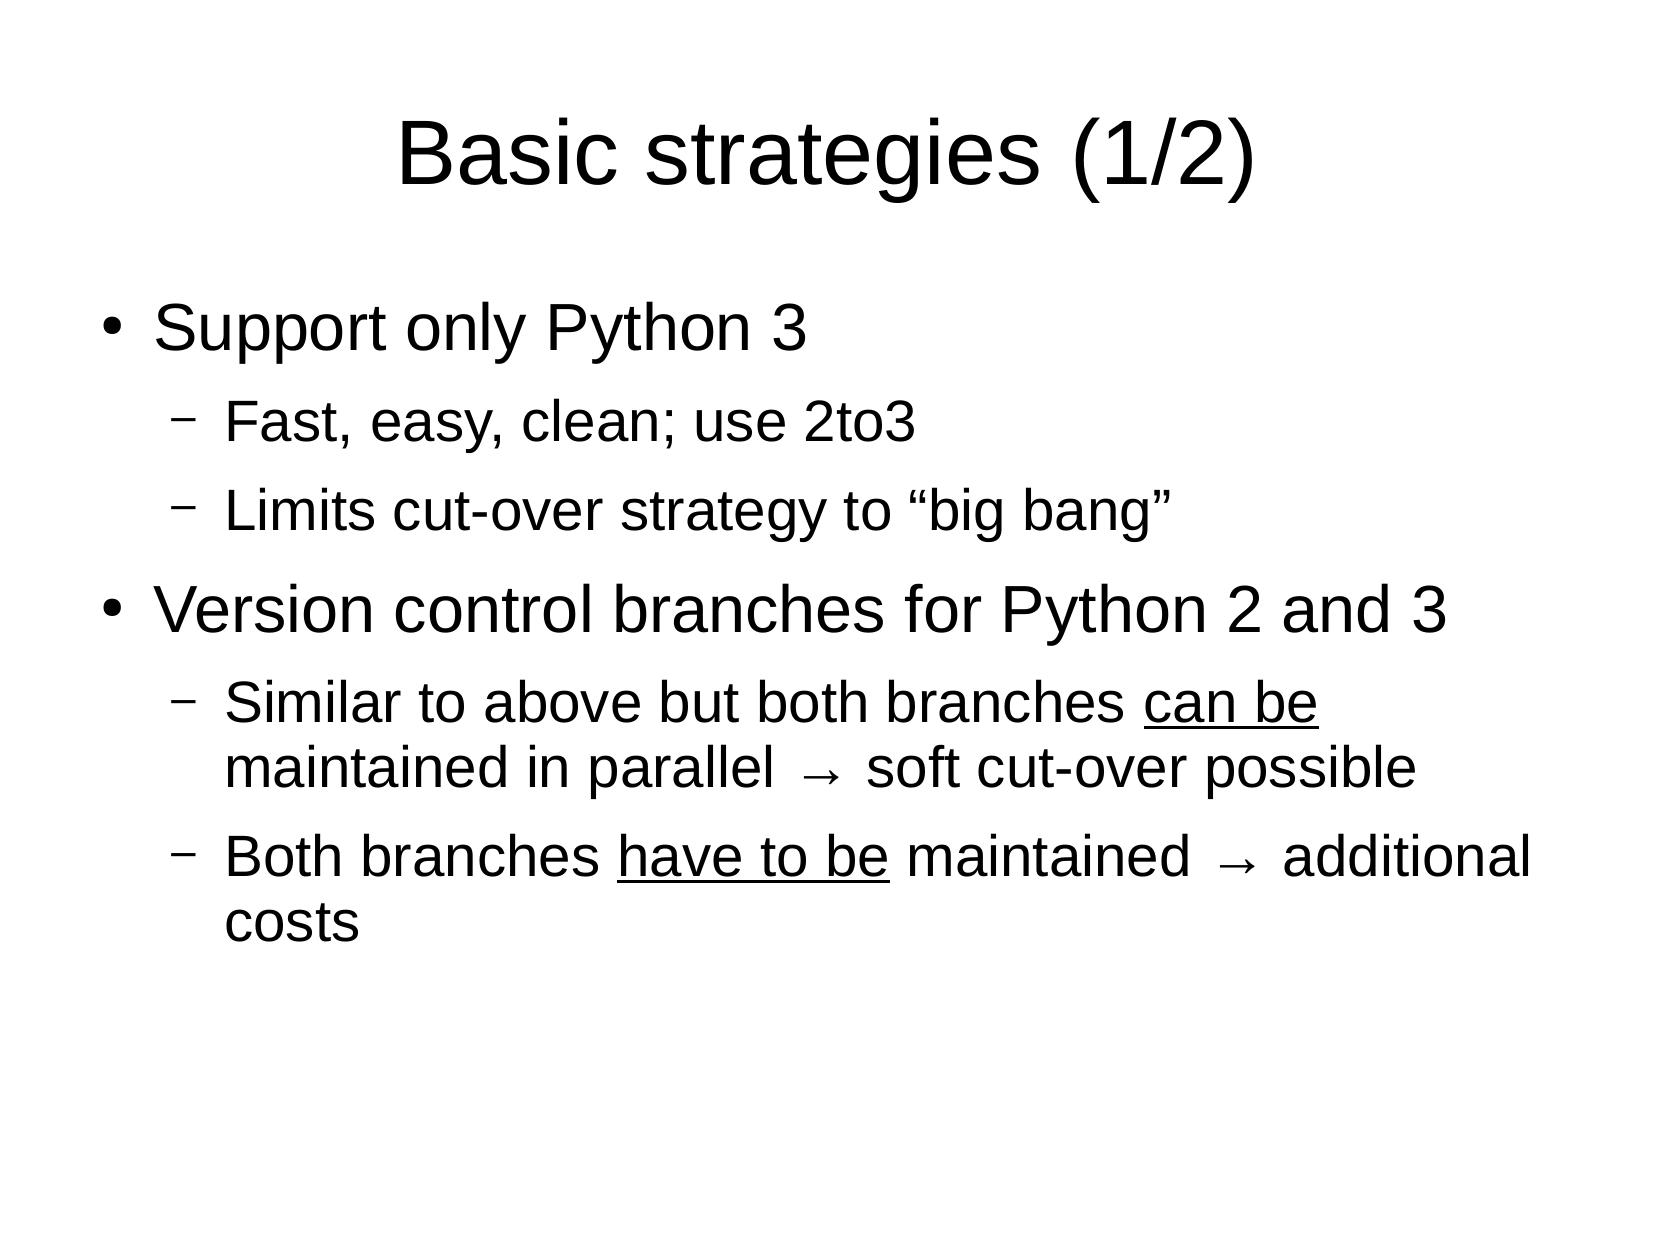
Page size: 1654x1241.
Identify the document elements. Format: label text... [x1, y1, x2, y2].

list Support only Python 3 Fast, easy, clean; use 2to3 Limits cut-over strategy to “big bang” Version control branches for Python 2 and 3 Similar to above but both branches can be maintained in parallel → soft cut-over possible Both branches have to be maintained → additional costs [82, 290, 1571, 1010]
title Basic strategies (1/2) [82, 49, 1571, 257]
